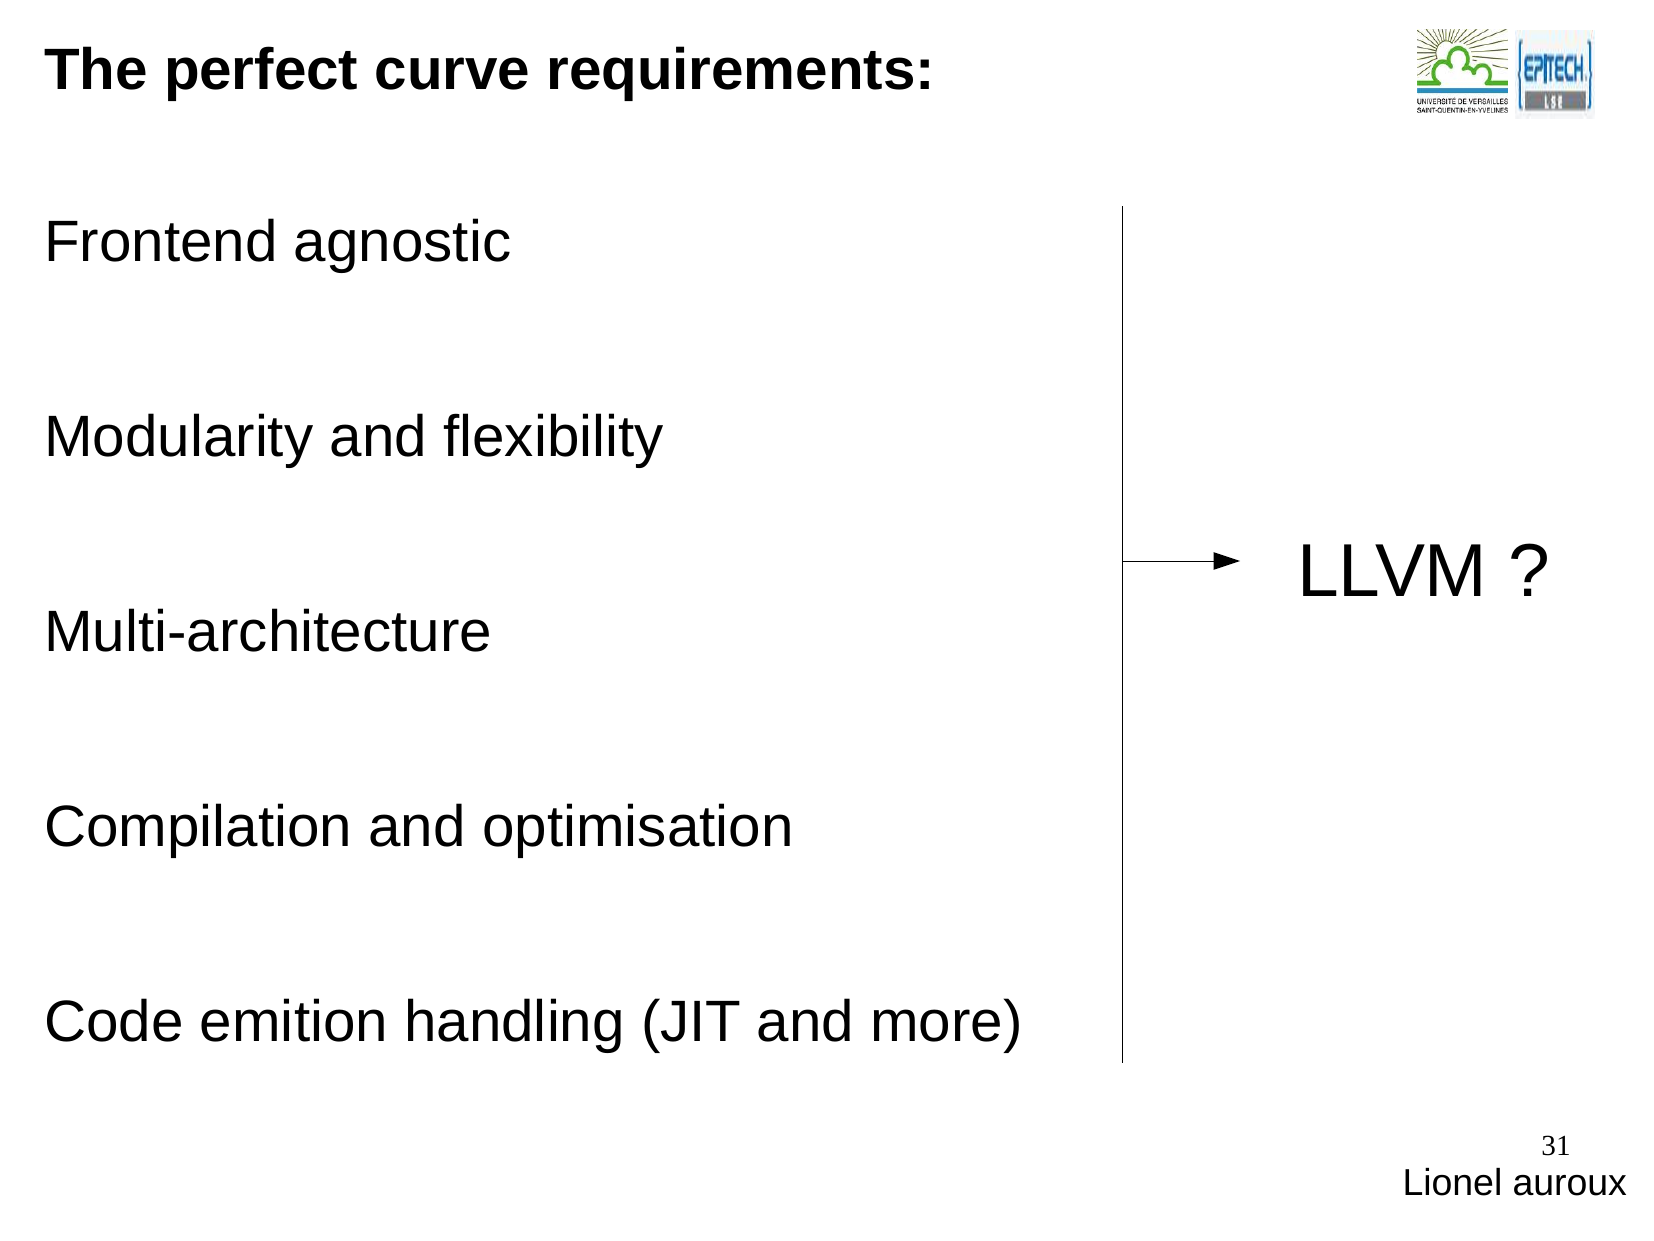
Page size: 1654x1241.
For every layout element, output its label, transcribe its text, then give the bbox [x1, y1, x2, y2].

picture [1515, 30, 1595, 119]
picture [1417, 29, 1508, 113]
text_box Lionel auroux [1387, 1153, 1642, 1211]
text_box The perfect curve requirements: Frontend agnostic Modularity and flexibility Multi-architecture Compilation and optimisation Code emition handling (JIT and more) [29, 29, 1123, 1188]
text_box LLVM ? [1282, 521, 1565, 621]
